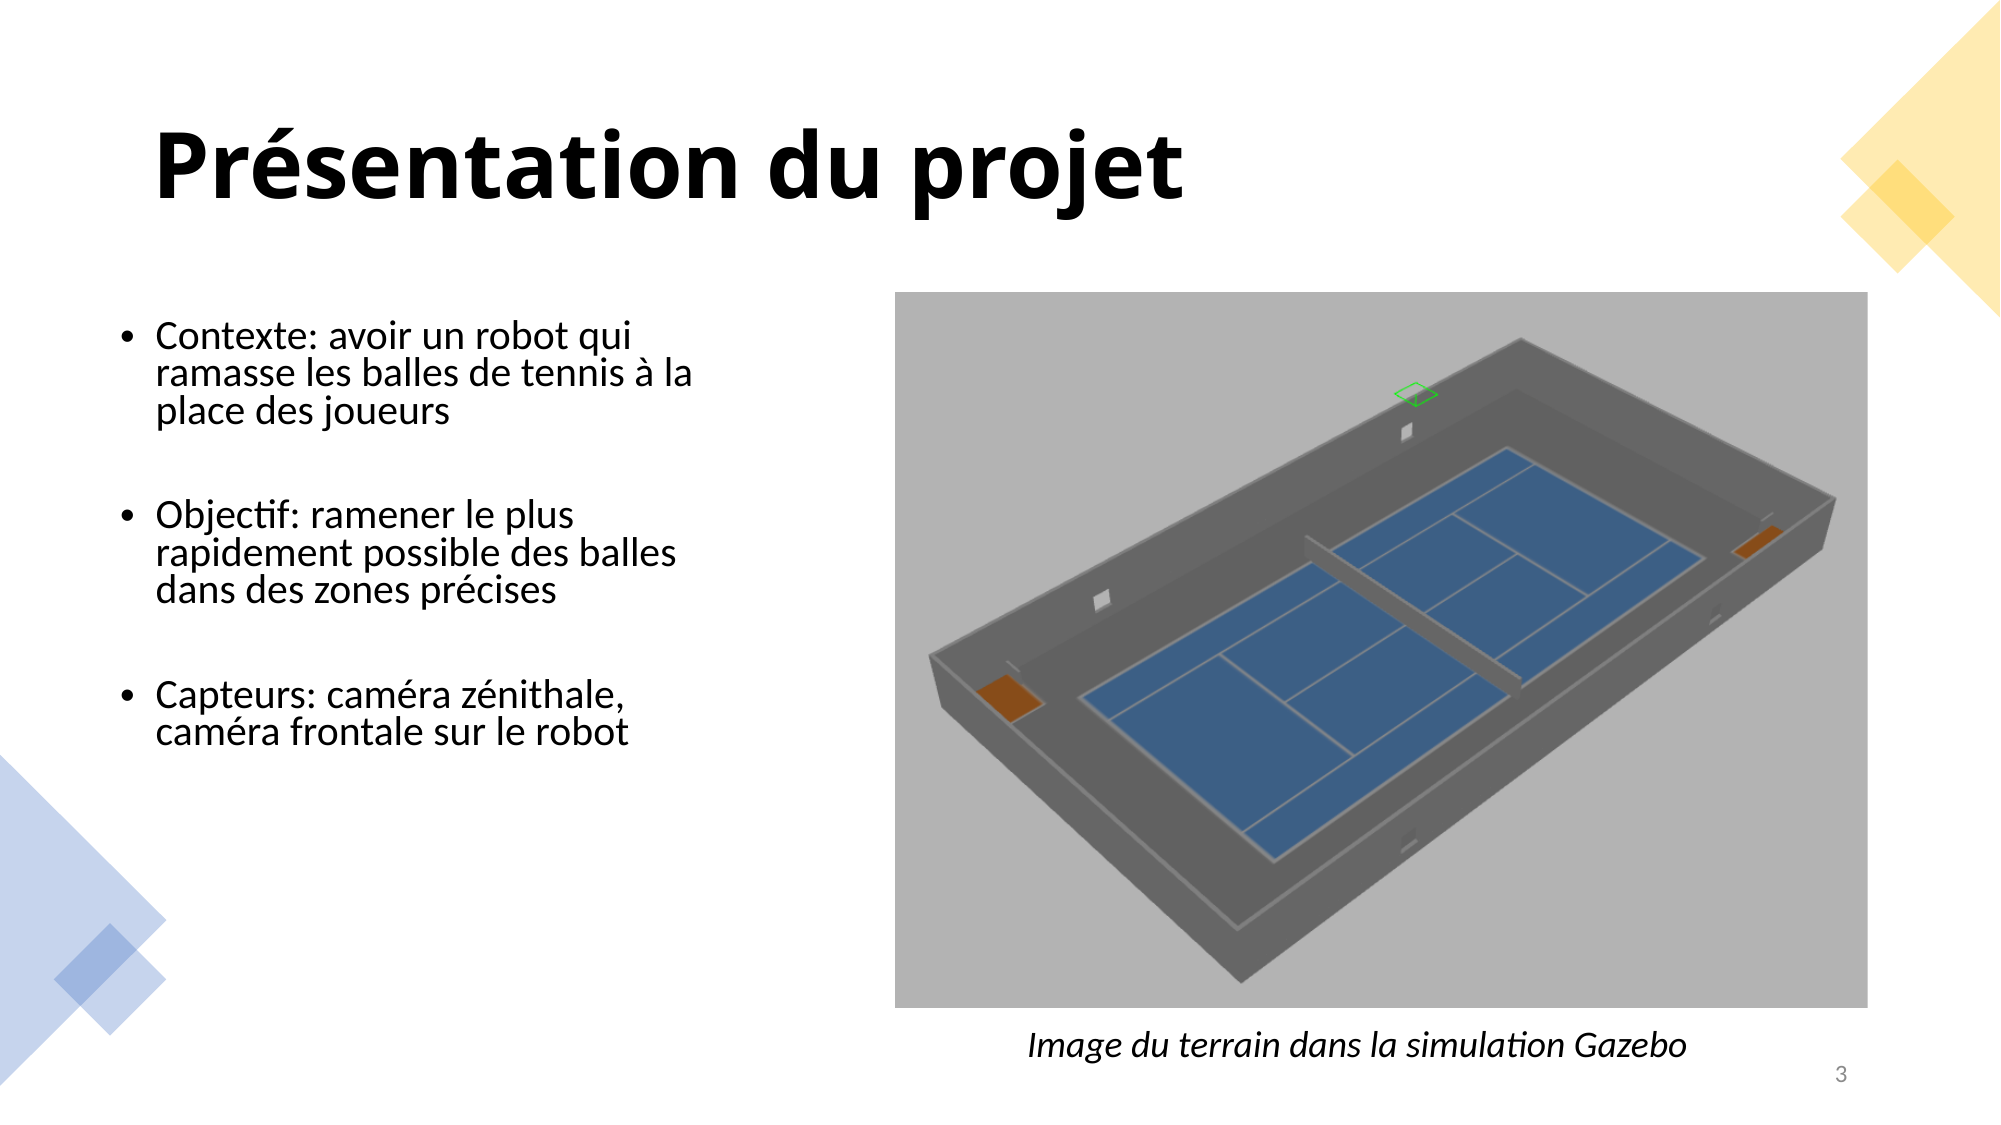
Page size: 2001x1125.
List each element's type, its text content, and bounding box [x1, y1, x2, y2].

text_box [0, 0, 2000, 1125]
picture [895, 292, 1868, 1008]
text_box Contexte: avoir un robot qui ramasse les balles de tennis à la place des joueurs Objectif: ramener le plus rapidement possible des balles dans des zones précises Capteurs: caméra zénithale, caméra frontale sur le robot [105, 257, 763, 978]
text_box Image du terrain dans la simulation Gazebo [821, 1012, 1894, 1073]
text_box Présentation du projet [137, 59, 1863, 278]
text_box <number> [1412, 1042, 1863, 1103]
